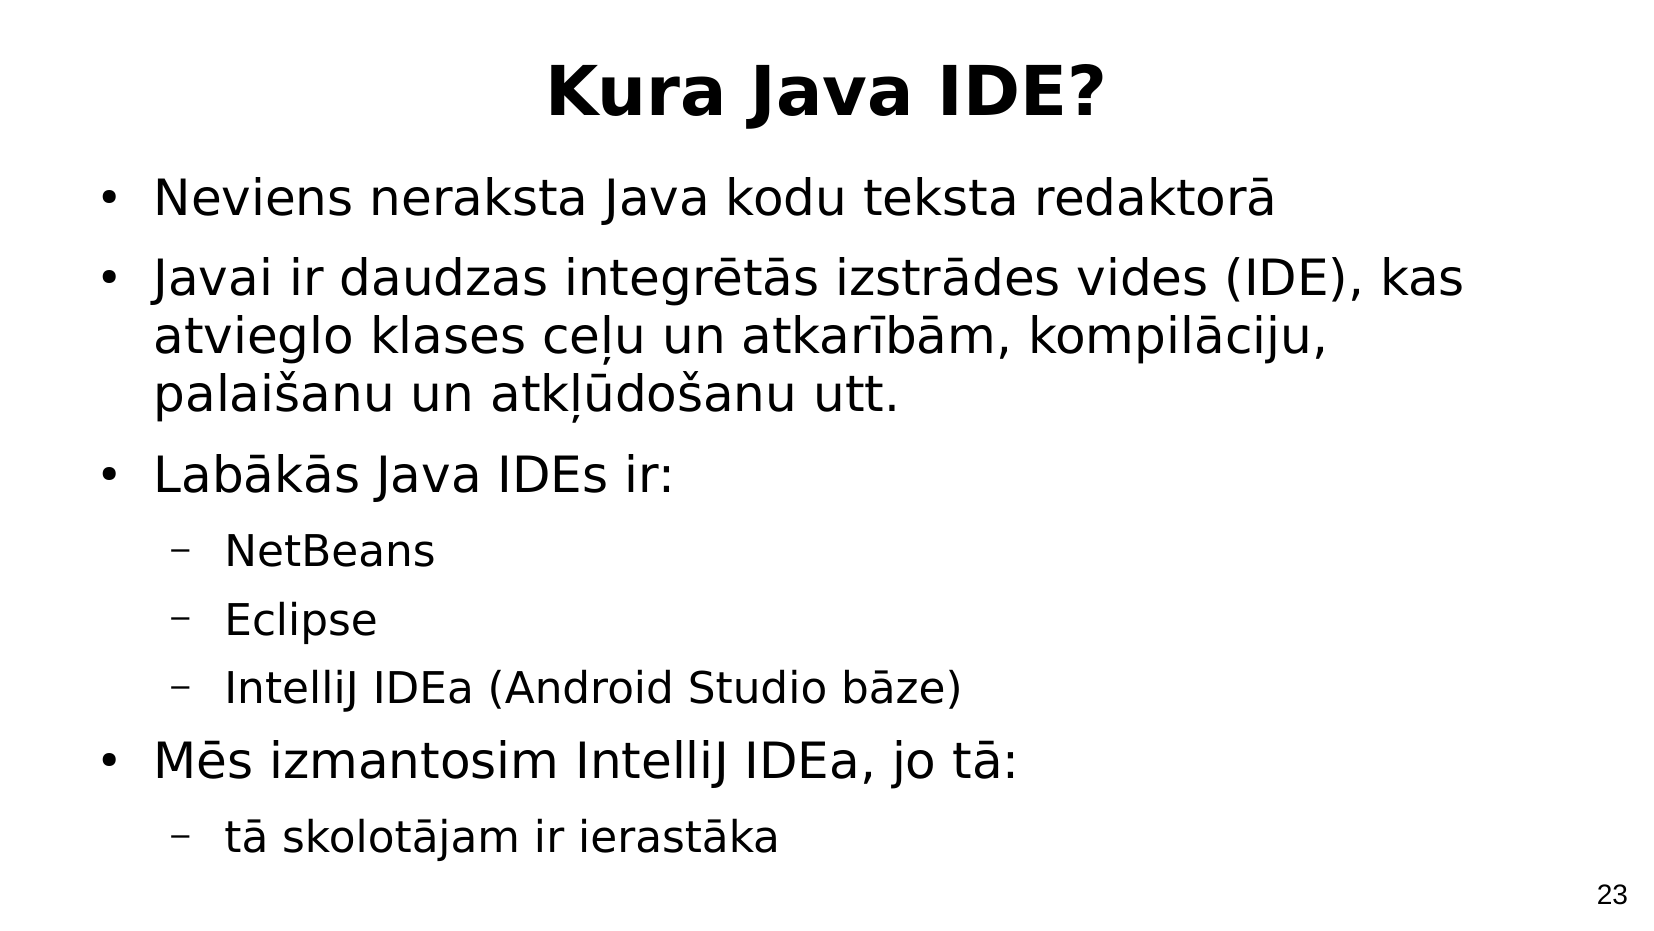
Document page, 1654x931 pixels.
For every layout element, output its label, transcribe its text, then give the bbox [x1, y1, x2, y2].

list Neviens neraksta Java kodu teksta redaktorā Javai ir daudzas integrētās izstrādes vides (IDE), kas atvieglo klases ceļu un atkarībām, kompilāciju, palaišanu un atkļūdošanu utt. Labākās Java IDEs ir: NetBeans Eclipse IntelliJ IDEa (Android Studio bāze) Mēs izmantosim IntelliJ IDEa, jo tā: tā skolotājam ir ierastāka [82, 168, 1538, 889]
title Kura Java IDE? [82, 37, 1571, 147]
